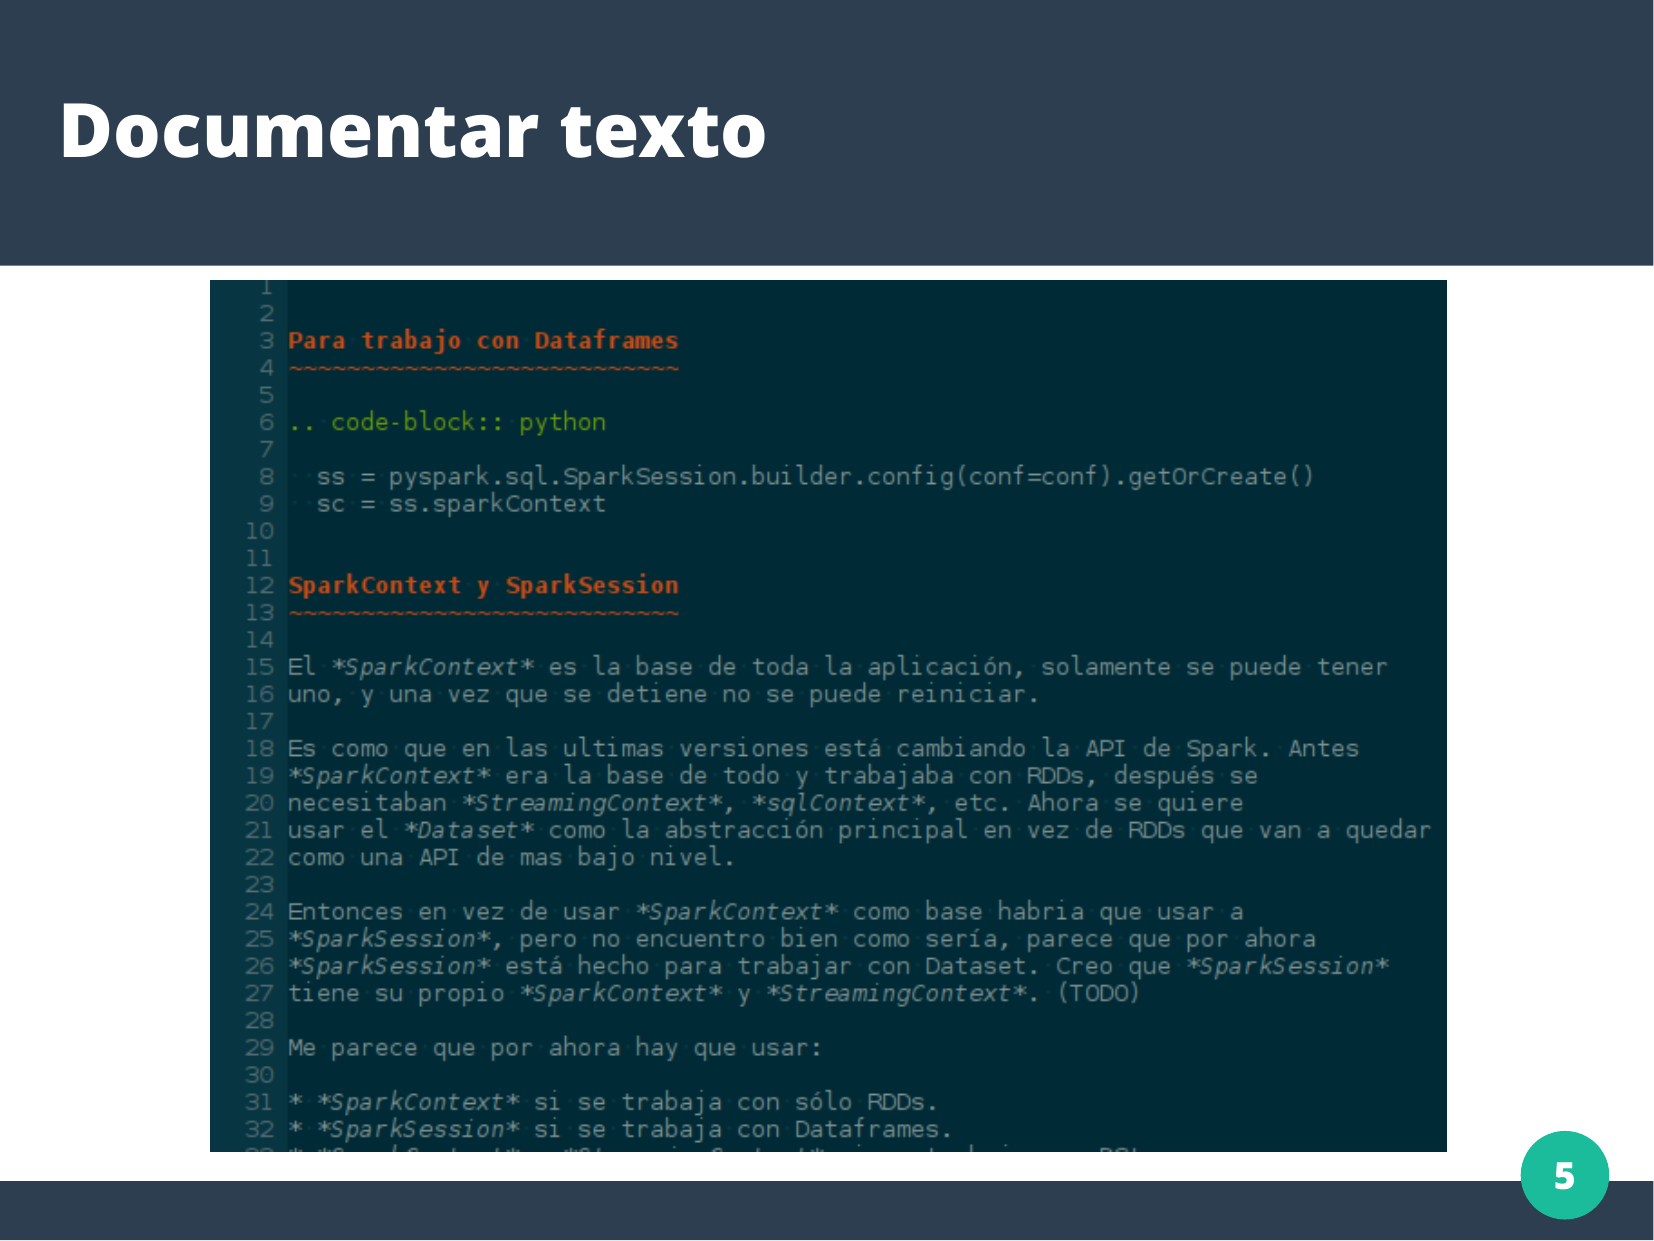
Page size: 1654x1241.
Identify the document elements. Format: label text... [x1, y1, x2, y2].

picture [434, 499, 461, 517]
picture [912, 689, 925, 702]
picture [476, 581, 490, 599]
picture [347, 798, 359, 811]
picture [464, 907, 474, 919]
picture [680, 1097, 693, 1110]
picture [882, 825, 910, 838]
picture [362, 690, 374, 707]
picture [464, 465, 488, 484]
picture [404, 577, 417, 593]
picture [680, 764, 707, 783]
picture [448, 961, 461, 974]
picture [506, 495, 548, 511]
picture [999, 689, 1012, 702]
picture [738, 907, 751, 919]
picture [826, 904, 838, 914]
picture [753, 907, 765, 919]
picture [391, 1090, 403, 1110]
picture [535, 771, 548, 783]
picture [1377, 958, 1389, 968]
picture [1158, 907, 1200, 919]
picture [449, 849, 459, 865]
picture [782, 472, 792, 484]
picture [433, 961, 444, 974]
picture [377, 1097, 387, 1110]
picture [636, 934, 722, 947]
picture [449, 822, 459, 838]
picture [390, 961, 418, 974]
picture [680, 985, 706, 1001]
picture [565, 764, 576, 783]
picture [1129, 472, 1156, 490]
picture [1231, 771, 1243, 783]
picture [376, 1125, 388, 1137]
picture [797, 934, 806, 947]
picture [564, 499, 577, 511]
picture [1143, 766, 1200, 789]
picture [391, 1117, 416, 1137]
picture [463, 1125, 473, 1137]
picture [725, 825, 736, 838]
picture [869, 739, 881, 756]
picture [1319, 659, 1330, 675]
picture [564, 468, 606, 490]
picture [984, 825, 1012, 838]
picture [507, 1148, 520, 1152]
picture [406, 472, 417, 490]
picture [419, 989, 432, 1006]
picture [492, 1125, 504, 1137]
picture [695, 1097, 704, 1119]
picture [290, 611, 678, 615]
picture [1014, 465, 1024, 484]
picture [536, 958, 547, 974]
picture [1057, 472, 1084, 484]
picture [551, 496, 562, 511]
picture [797, 465, 808, 484]
picture [929, 807, 935, 814]
picture [377, 989, 403, 1001]
picture [825, 989, 850, 1001]
picture [1027, 767, 1084, 783]
picture [623, 1094, 634, 1110]
picture [346, 1097, 372, 1115]
picture [522, 822, 534, 832]
picture [1288, 961, 1316, 974]
picture [926, 825, 939, 843]
picture [971, 929, 980, 947]
picture [579, 798, 591, 811]
picture [665, 798, 693, 811]
picture [317, 771, 343, 789]
picture [898, 655, 909, 675]
picture [638, 1097, 649, 1110]
picture [1073, 798, 1084, 810]
picture [1014, 958, 1025, 974]
picture [535, 410, 606, 435]
picture [839, 662, 852, 675]
picture [360, 662, 387, 680]
picture [420, 934, 432, 947]
picture [710, 795, 722, 805]
picture [478, 989, 488, 1001]
picture [1029, 826, 1040, 838]
picture [478, 768, 491, 778]
picture [723, 689, 751, 702]
picture [868, 798, 896, 811]
picture [1332, 744, 1359, 756]
picture [637, 798, 649, 811]
picture [1144, 737, 1171, 756]
picture [1027, 934, 1055, 952]
picture [290, 767, 314, 783]
picture [767, 655, 809, 675]
picture [1103, 465, 1109, 486]
picture [434, 662, 446, 675]
picture [550, 1036, 591, 1055]
picture [390, 771, 403, 783]
picture [376, 336, 389, 348]
picture [941, 771, 954, 783]
picture [464, 659, 474, 675]
picture [738, 744, 749, 756]
picture [1306, 465, 1312, 486]
picture [956, 689, 966, 702]
picture [506, 472, 533, 490]
picture [376, 767, 390, 783]
picture [551, 934, 562, 946]
picture [1100, 907, 1142, 925]
picture [1100, 1148, 1113, 1152]
picture [477, 662, 504, 675]
picture [404, 410, 417, 430]
picture [638, 686, 649, 702]
picture [507, 659, 517, 675]
picture [752, 1043, 794, 1055]
picture [550, 956, 562, 974]
picture [926, 662, 939, 675]
picture [506, 689, 548, 707]
picture [433, 934, 444, 947]
picture [868, 934, 910, 947]
picture [1058, 825, 1069, 838]
picture [825, 798, 838, 811]
picture [449, 1094, 459, 1110]
picture [406, 771, 417, 783]
picture [855, 825, 867, 838]
picture [579, 989, 591, 1001]
picture [390, 934, 418, 947]
picture [971, 795, 982, 811]
picture [1029, 472, 1055, 484]
picture [883, 961, 910, 974]
picture [942, 989, 954, 1001]
picture [796, 744, 809, 756]
picture [1290, 934, 1301, 946]
picture [290, 958, 314, 974]
picture [912, 764, 939, 783]
picture [477, 846, 504, 865]
picture [478, 931, 491, 941]
picture [1056, 662, 1070, 675]
picture [289, 853, 301, 865]
picture [433, 336, 461, 354]
picture [549, 825, 562, 838]
picture [884, 989, 896, 1001]
picture [738, 825, 765, 838]
picture [594, 1043, 606, 1055]
picture [290, 1094, 302, 1104]
picture [941, 472, 954, 490]
picture [752, 465, 780, 484]
picture [404, 1094, 419, 1110]
picture [478, 958, 490, 968]
picture [665, 689, 707, 702]
picture [493, 795, 503, 811]
picture [1317, 825, 1330, 838]
picture [434, 771, 461, 783]
picture [1042, 825, 1055, 838]
picture [811, 961, 820, 979]
picture [1000, 985, 1010, 1001]
picture [926, 958, 954, 974]
picture [390, 472, 403, 490]
picture [955, 798, 968, 811]
picture [638, 1125, 649, 1137]
picture [580, 737, 591, 756]
picture [868, 961, 881, 974]
picture [712, 1148, 723, 1152]
picture [565, 1148, 590, 1152]
picture [941, 662, 968, 675]
picture [520, 900, 548, 919]
picture [709, 1125, 722, 1137]
picture [739, 958, 750, 974]
picture [463, 961, 475, 974]
picture [608, 1043, 620, 1055]
picture [1087, 740, 1125, 756]
picture [334, 825, 345, 838]
picture [521, 961, 533, 974]
picture [724, 768, 736, 783]
picture [578, 954, 649, 974]
picture [825, 961, 838, 974]
picture [826, 1090, 837, 1110]
picture [752, 1125, 780, 1137]
picture [507, 822, 517, 838]
picture [362, 764, 374, 783]
picture [695, 1125, 704, 1142]
picture [839, 825, 852, 843]
picture [899, 795, 908, 811]
picture [406, 822, 445, 838]
picture [347, 744, 389, 756]
picture [927, 472, 937, 484]
picture [797, 1043, 808, 1055]
picture [1420, 825, 1431, 838]
picture [1002, 943, 1008, 950]
picture [855, 1117, 864, 1137]
picture [1058, 907, 1067, 919]
picture [840, 798, 852, 811]
picture [551, 1125, 560, 1137]
picture [622, 744, 664, 756]
picture [868, 662, 896, 680]
picture [448, 934, 461, 947]
picture [304, 989, 314, 1001]
picture [536, 465, 548, 484]
picture [362, 798, 372, 811]
picture [826, 768, 837, 783]
picture [984, 934, 997, 947]
picture [1115, 798, 1127, 811]
picture [348, 771, 359, 783]
picture [494, 943, 501, 950]
picture [319, 1121, 343, 1137]
picture [781, 904, 822, 919]
picture [752, 934, 765, 947]
picture [651, 662, 678, 675]
picture [651, 853, 664, 865]
picture [1245, 927, 1287, 947]
picture [652, 689, 661, 702]
picture [419, 1097, 432, 1110]
picture [579, 1125, 591, 1137]
picture [520, 853, 562, 865]
picture [478, 689, 490, 702]
picture [419, 798, 447, 811]
picture [723, 903, 737, 919]
picture [854, 907, 910, 919]
picture [913, 795, 925, 805]
picture [1159, 468, 1171, 484]
picture [781, 927, 794, 947]
picture [318, 472, 345, 484]
picture [826, 1121, 837, 1137]
picture [795, 1121, 823, 1137]
picture [449, 1125, 461, 1137]
picture [665, 961, 678, 979]
picture [970, 689, 982, 702]
picture [593, 934, 620, 947]
picture [681, 744, 692, 756]
picture [419, 472, 461, 490]
picture [681, 853, 692, 865]
picture [726, 807, 733, 814]
picture [971, 662, 980, 675]
picture [331, 410, 388, 430]
picture [1100, 934, 1113, 947]
picture [332, 798, 345, 811]
picture [549, 662, 562, 675]
picture [1215, 961, 1242, 979]
picture [665, 989, 680, 1001]
picture [420, 961, 432, 974]
picture [406, 655, 417, 675]
picture [449, 690, 460, 702]
picture [897, 985, 926, 1006]
picture [1377, 662, 1388, 674]
picture [623, 1121, 634, 1137]
picture [360, 577, 403, 593]
picture [998, 961, 1012, 974]
picture [420, 768, 430, 783]
picture [1260, 954, 1285, 974]
picture [636, 581, 649, 593]
picture [984, 657, 1012, 675]
picture [1057, 744, 1070, 756]
picture [651, 1117, 678, 1137]
picture [1203, 907, 1214, 919]
picture [1159, 798, 1185, 816]
picture [1060, 981, 1066, 1003]
picture [463, 1097, 490, 1110]
picture [680, 662, 693, 675]
picture [593, 1097, 606, 1110]
picture [360, 332, 374, 348]
picture [594, 981, 606, 1001]
picture [622, 989, 635, 1001]
picture [419, 907, 447, 919]
picture [1260, 826, 1271, 838]
picture [796, 1092, 823, 1110]
picture [448, 662, 461, 675]
picture [709, 655, 736, 675]
picture [1172, 468, 1229, 484]
picture [507, 737, 519, 756]
picture [593, 853, 606, 865]
picture [1188, 798, 1197, 811]
picture [1217, 798, 1229, 810]
picture [1129, 934, 1171, 952]
picture [580, 499, 590, 511]
picture [348, 961, 359, 974]
picture [317, 961, 343, 979]
picture [984, 472, 1012, 484]
picture [564, 907, 606, 919]
picture [1071, 907, 1084, 919]
picture [1187, 934, 1214, 952]
picture [636, 655, 649, 675]
picture [797, 771, 808, 789]
picture [970, 961, 997, 974]
picture [1201, 771, 1214, 783]
picture [419, 410, 431, 430]
picture [607, 764, 649, 783]
picture [754, 659, 765, 675]
picture [290, 931, 314, 947]
picture [1187, 662, 1214, 675]
picture [1071, 934, 1098, 947]
picture [696, 961, 707, 974]
picture [710, 744, 736, 756]
picture [348, 1043, 360, 1055]
picture [520, 934, 548, 952]
picture [810, 934, 838, 947]
picture [433, 410, 474, 430]
picture [1346, 818, 1417, 843]
picture [941, 907, 968, 919]
picture [521, 744, 548, 756]
picture [621, 336, 678, 348]
picture [332, 907, 374, 919]
picture [1346, 961, 1359, 974]
picture [738, 1097, 750, 1110]
picture [752, 744, 794, 756]
picture [594, 655, 605, 675]
picture [1201, 825, 1243, 843]
picture [464, 768, 474, 783]
picture [825, 744, 852, 756]
picture [913, 662, 922, 675]
picture [434, 1097, 446, 1110]
picture [491, 1043, 519, 1061]
picture [956, 985, 967, 1001]
picture [319, 1148, 343, 1152]
picture [1133, 981, 1138, 1003]
picture [810, 465, 838, 484]
picture [667, 1043, 678, 1061]
picture [491, 989, 504, 1001]
picture [477, 1125, 490, 1137]
picture [564, 689, 591, 702]
picture [752, 1097, 780, 1110]
picture [463, 744, 490, 756]
picture [1042, 662, 1055, 675]
picture [418, 577, 461, 593]
picture [522, 771, 533, 783]
picture [1072, 655, 1083, 675]
picture [957, 934, 968, 946]
picture [854, 934, 866, 947]
picture [956, 744, 966, 756]
picture [694, 744, 707, 756]
picture [420, 849, 448, 865]
picture [346, 1125, 372, 1142]
picture [317, 934, 343, 952]
picture [506, 798, 518, 810]
picture [709, 472, 736, 484]
picture [868, 472, 881, 484]
picture [1070, 985, 1084, 1001]
picture [926, 989, 939, 1001]
picture [1333, 961, 1342, 974]
picture [959, 465, 965, 486]
picture [1085, 985, 1129, 1001]
picture [464, 795, 488, 811]
picture [564, 744, 577, 756]
picture [897, 744, 910, 756]
picture [1044, 907, 1055, 919]
picture [810, 795, 824, 811]
picture [1086, 798, 1099, 811]
picture [941, 825, 954, 838]
picture [593, 795, 621, 816]
picture [739, 989, 751, 1006]
picture [883, 472, 910, 484]
picture [433, 1043, 475, 1061]
picture [985, 689, 995, 702]
picture [694, 853, 707, 865]
picture [507, 1094, 519, 1104]
picture [855, 795, 865, 811]
picture [1274, 825, 1301, 838]
picture [1274, 472, 1287, 484]
picture [900, 689, 910, 702]
picture [1230, 655, 1301, 680]
picture [1016, 671, 1022, 678]
picture [534, 332, 563, 348]
picture [913, 825, 922, 838]
picture [478, 825, 506, 838]
picture [652, 985, 663, 1001]
picture [1232, 737, 1256, 756]
picture [521, 798, 546, 811]
picture [506, 961, 519, 974]
picture [1319, 961, 1330, 974]
picture [1129, 822, 1185, 838]
picture [841, 771, 852, 783]
picture [564, 934, 577, 947]
picture [1303, 934, 1316, 947]
picture [1116, 1148, 1129, 1152]
picture [609, 853, 617, 870]
picture [622, 798, 635, 811]
picture [564, 662, 577, 675]
picture [363, 1043, 374, 1055]
picture [651, 1090, 678, 1110]
picture [1187, 740, 1214, 762]
picture [1089, 780, 1095, 787]
picture [608, 662, 620, 675]
picture [912, 737, 954, 756]
picture [563, 332, 592, 348]
picture [507, 1121, 520, 1131]
picture [852, 989, 879, 1001]
picture [1217, 934, 1229, 946]
picture [319, 336, 331, 348]
picture [898, 771, 907, 789]
picture [405, 744, 446, 762]
picture [680, 1125, 693, 1137]
picture [522, 659, 534, 669]
picture [405, 499, 417, 511]
picture [839, 1125, 852, 1137]
picture [637, 468, 678, 484]
picture [956, 958, 968, 974]
picture [696, 795, 706, 811]
picture [390, 689, 432, 702]
picture [883, 1125, 939, 1137]
picture [549, 989, 575, 1006]
picture [984, 798, 997, 811]
picture [637, 989, 649, 1001]
picture [710, 900, 722, 919]
picture [377, 795, 388, 811]
picture [578, 845, 591, 865]
picture [1086, 662, 1142, 675]
picture [638, 903, 662, 919]
picture [754, 961, 765, 974]
picture [1085, 818, 1113, 838]
picture [1292, 465, 1298, 486]
picture [926, 934, 954, 947]
picture [520, 417, 533, 435]
picture [1201, 798, 1214, 811]
picture [419, 1125, 447, 1137]
picture [767, 954, 794, 974]
picture [361, 825, 374, 838]
picture [593, 1125, 606, 1137]
picture [522, 1043, 533, 1055]
picture [1114, 764, 1142, 783]
picture [710, 985, 723, 995]
picture [868, 1094, 924, 1110]
picture [505, 573, 576, 599]
picture [680, 961, 693, 974]
picture [1014, 985, 1027, 995]
picture [651, 771, 664, 783]
picture [476, 336, 519, 348]
picture [768, 903, 778, 919]
picture [303, 853, 345, 865]
picture [319, 904, 330, 919]
picture [609, 465, 633, 484]
picture [839, 1097, 852, 1110]
picture [1230, 798, 1243, 811]
picture [868, 825, 879, 838]
picture [637, 825, 649, 838]
picture [768, 798, 796, 816]
picture [956, 818, 967, 838]
picture [1057, 958, 1084, 974]
picture [1332, 662, 1374, 675]
picture [650, 581, 678, 593]
picture [1216, 744, 1229, 756]
picture [609, 907, 620, 919]
picture [348, 934, 358, 946]
picture [389, 329, 432, 348]
picture [405, 1043, 417, 1055]
picture [463, 499, 476, 511]
picture [1246, 961, 1257, 974]
picture [709, 961, 722, 974]
picture [738, 1125, 751, 1137]
picture [998, 900, 1041, 919]
picture [376, 907, 403, 919]
picture [970, 472, 982, 484]
picture [318, 989, 359, 1001]
picture [665, 907, 691, 925]
picture [1231, 907, 1243, 919]
picture [592, 329, 620, 348]
picture [1158, 662, 1171, 675]
picture [319, 1094, 343, 1110]
picture [210, 280, 359, 1152]
picture [1129, 961, 1171, 979]
picture [841, 961, 852, 974]
picture [694, 1043, 736, 1061]
picture [709, 1097, 722, 1110]
picture [304, 655, 315, 675]
picture [362, 927, 387, 947]
picture [984, 771, 1012, 783]
picture [970, 771, 982, 783]
picture [579, 1097, 591, 1110]
picture [564, 825, 606, 838]
picture [653, 795, 662, 811]
picture [594, 496, 605, 511]
picture [1058, 934, 1069, 946]
picture [739, 934, 750, 946]
picture [1085, 961, 1113, 974]
picture [493, 1094, 503, 1110]
picture [477, 907, 490, 919]
picture [1260, 468, 1272, 484]
picture [332, 1043, 345, 1061]
picture [333, 659, 358, 675]
picture [522, 985, 546, 1001]
picture [725, 931, 736, 947]
picture [391, 662, 402, 675]
picture [1145, 659, 1156, 675]
picture [461, 825, 474, 838]
picture [318, 499, 345, 511]
picture [448, 989, 475, 1006]
picture [799, 793, 807, 811]
picture [970, 737, 1026, 756]
picture [1245, 771, 1258, 783]
picture [970, 907, 983, 919]
picture [665, 818, 707, 838]
picture [854, 764, 896, 783]
picture [1289, 740, 1316, 756]
picture [376, 1043, 403, 1055]
picture [361, 853, 403, 865]
picture [767, 689, 794, 702]
picture [841, 472, 852, 484]
picture [1129, 798, 1142, 811]
picture [391, 499, 403, 511]
picture [1188, 958, 1213, 974]
picture [1230, 472, 1258, 484]
picture [738, 764, 780, 783]
picture [607, 682, 635, 702]
picture [390, 791, 417, 811]
picture [377, 818, 388, 838]
picture [695, 907, 707, 919]
picture [826, 655, 838, 675]
picture [767, 825, 780, 838]
picture [796, 961, 809, 974]
picture [710, 845, 721, 865]
picture [870, 1125, 881, 1137]
picture [290, 1148, 303, 1152]
picture [290, 1121, 302, 1131]
picture [1043, 737, 1055, 756]
picture [419, 659, 433, 675]
picture [1361, 961, 1374, 974]
picture [551, 1097, 560, 1110]
picture [332, 744, 345, 756]
picture [435, 989, 446, 1001]
picture [408, 1148, 419, 1152]
picture [666, 853, 676, 865]
picture [493, 907, 504, 919]
picture [940, 689, 954, 702]
picture [855, 740, 866, 756]
picture [607, 985, 622, 1001]
picture [680, 472, 693, 484]
picture [331, 336, 345, 348]
picture [753, 795, 766, 805]
picture [636, 1036, 664, 1055]
picture [710, 822, 721, 838]
picture [578, 577, 635, 593]
picture [623, 818, 634, 838]
picture [506, 771, 519, 783]
picture [695, 472, 705, 484]
picture [1318, 740, 1330, 756]
picture [811, 989, 823, 1001]
picture [579, 771, 591, 783]
picture [479, 492, 503, 511]
picture [913, 465, 923, 484]
picture [463, 934, 475, 946]
picture [768, 985, 792, 1001]
picture [622, 853, 635, 865]
title Documentar texto [59, 49, 1595, 207]
picture [926, 900, 939, 919]
picture [811, 1148, 825, 1152]
picture [927, 689, 937, 702]
picture [535, 1125, 548, 1137]
picture [781, 825, 792, 838]
picture [796, 820, 823, 838]
picture [797, 985, 807, 1001]
picture [970, 989, 997, 1001]
picture [1015, 689, 1026, 702]
picture [1029, 791, 1070, 811]
picture [548, 798, 574, 811]
picture [594, 740, 618, 756]
picture [535, 1097, 548, 1110]
picture [1087, 465, 1096, 484]
picture [290, 985, 301, 1001]
picture [810, 682, 881, 707]
picture [362, 954, 387, 974]
picture [463, 689, 475, 702]
